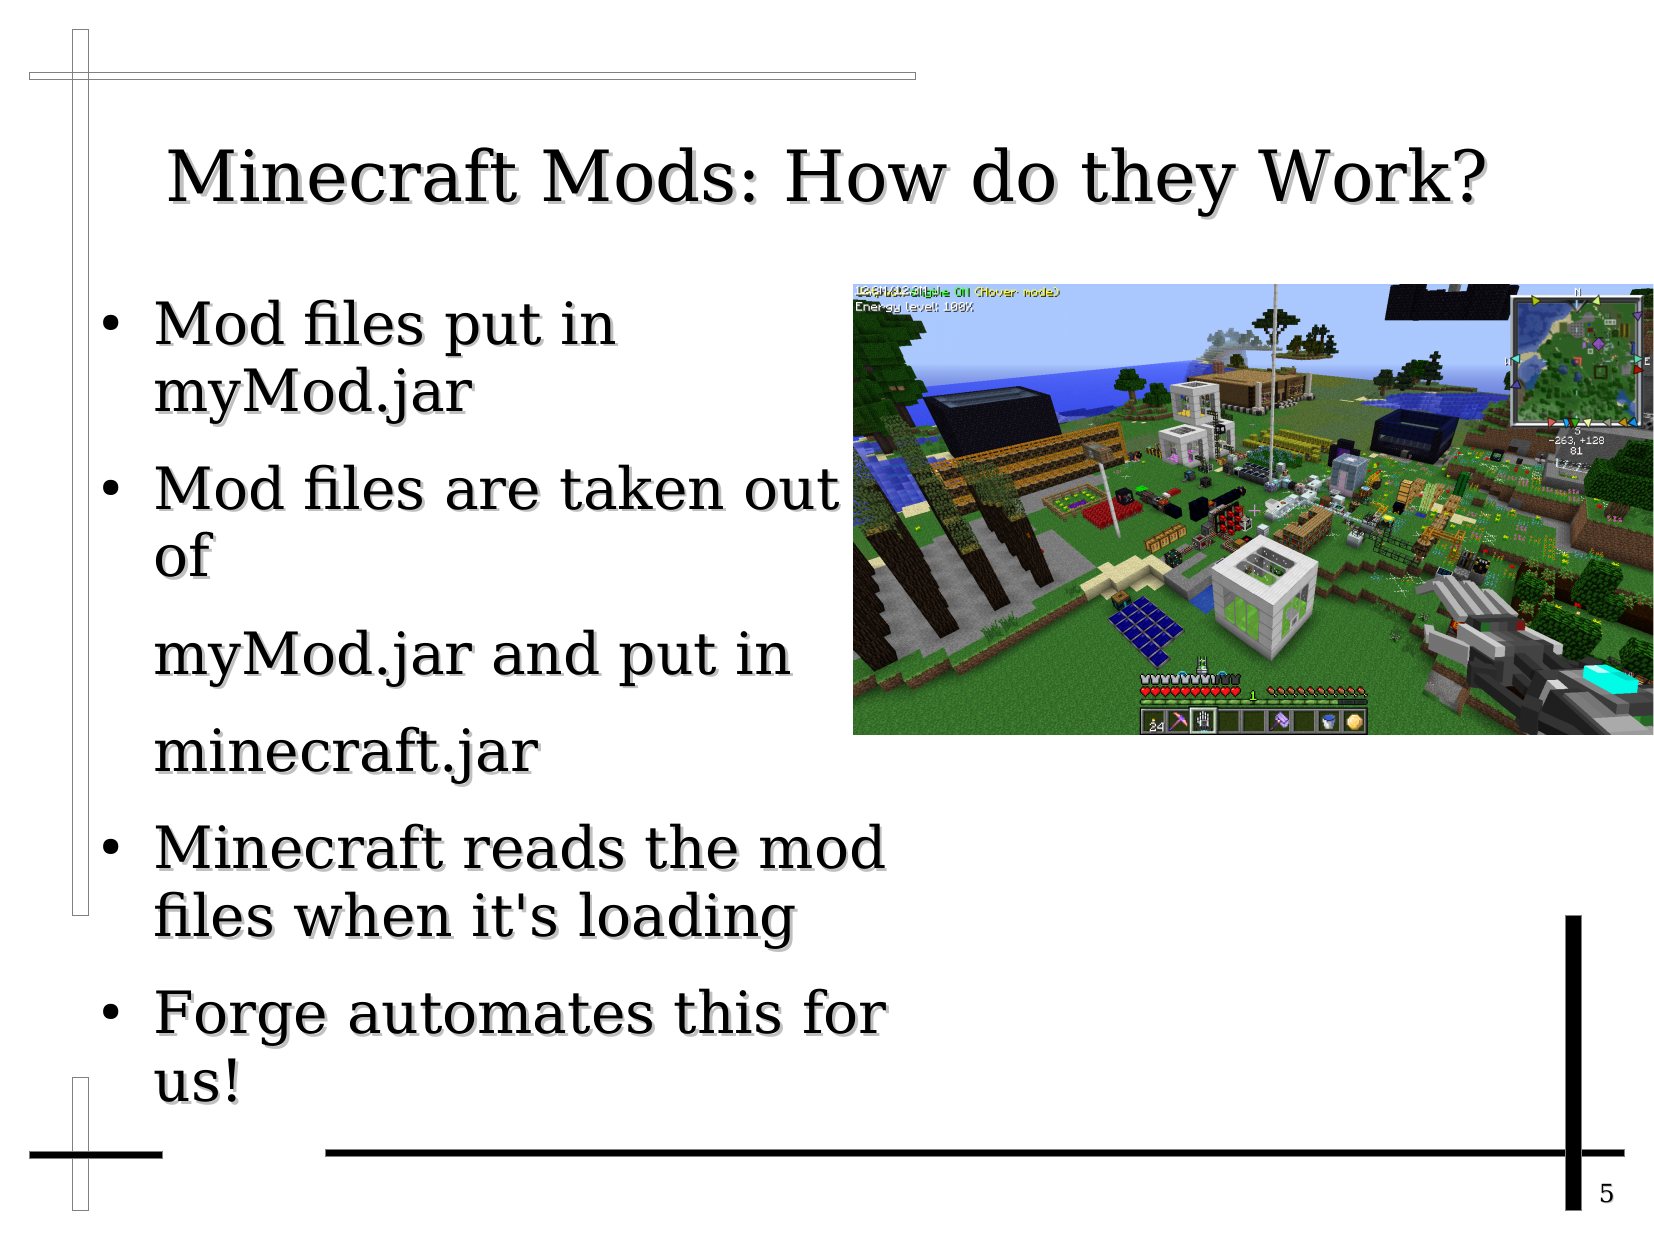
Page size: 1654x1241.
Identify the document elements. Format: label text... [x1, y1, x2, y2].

title Minecraft Mods: How do they Work? [121, 88, 1534, 266]
list Mod files put in myMod.jar Mod files are taken out of myMod.jar and put in minecraft.jar Minecraft reads the mod files when it's loading Forge automates this for us! [82, 290, 901, 1116]
picture [853, 284, 1654, 736]
